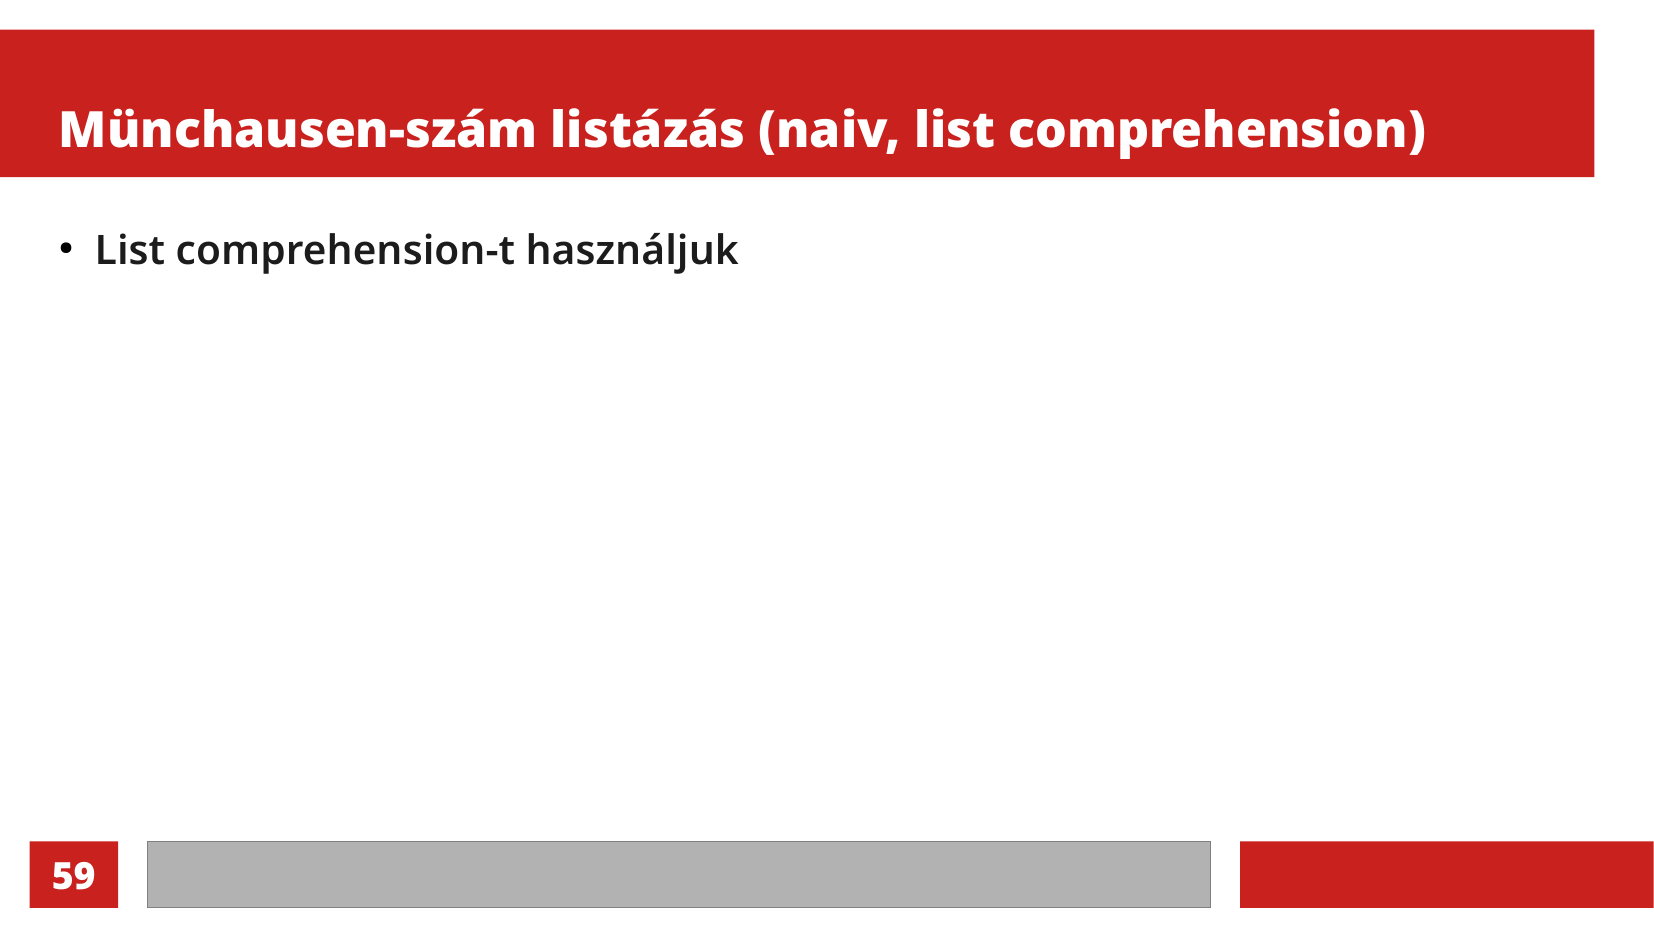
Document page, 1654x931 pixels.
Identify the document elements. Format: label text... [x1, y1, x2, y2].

list List comprehension-t használjuk [59, 221, 1565, 502]
title Münchausen-szám listázás (naiv, list comprehension) [59, 44, 1595, 163]
